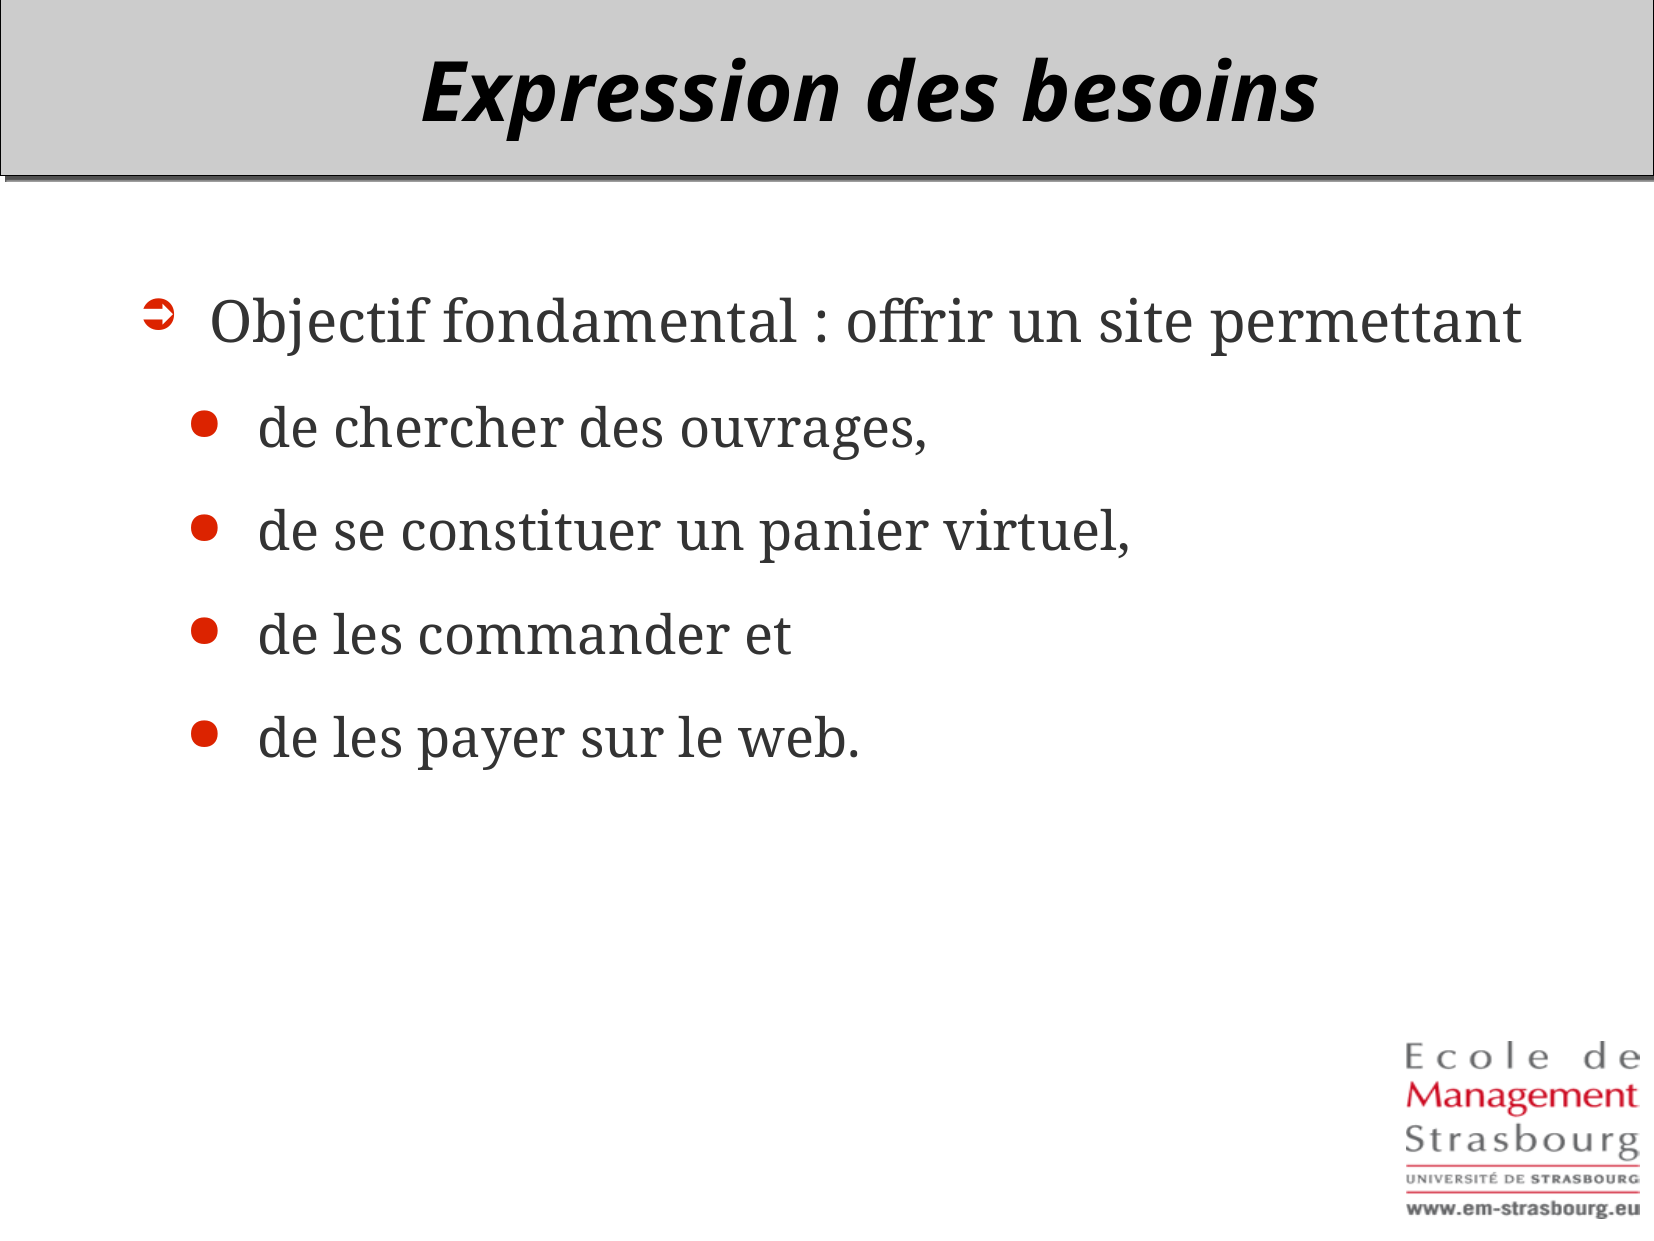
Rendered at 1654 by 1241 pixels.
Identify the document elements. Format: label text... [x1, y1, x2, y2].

list Objectif fondamental : offrir un site permettant de chercher des ouvrages, de se constituer un panier virtuel, de les commander et de les payer sur le web. [127, 280, 1570, 1147]
title Expression des besoins [164, 0, 1577, 178]
picture [1406, 1041, 1640, 1219]
